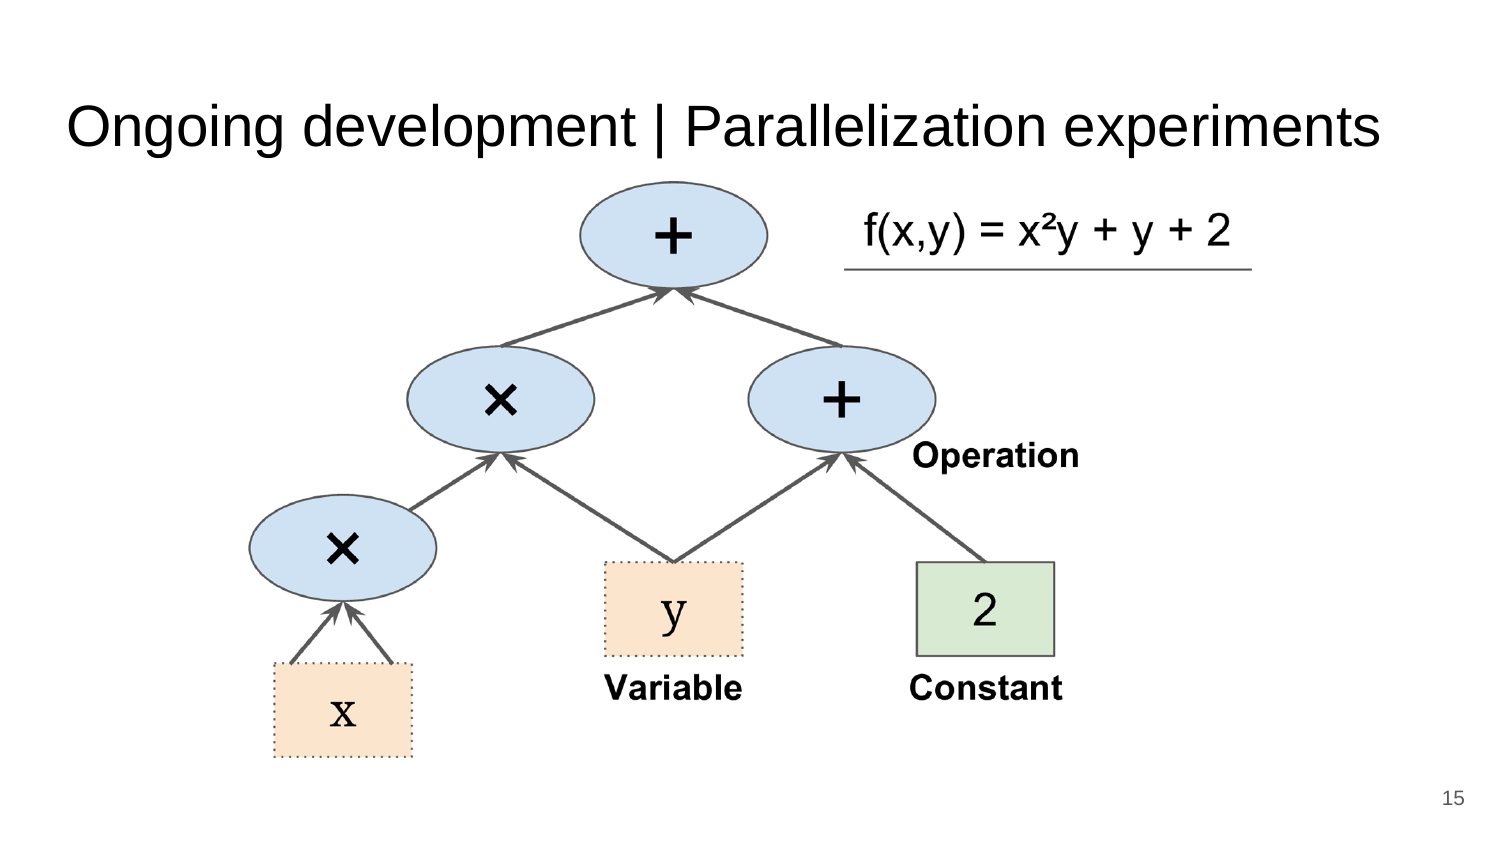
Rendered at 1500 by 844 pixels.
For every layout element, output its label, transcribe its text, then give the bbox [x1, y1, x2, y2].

slide_number <number> [1389, 764, 1480, 830]
title Ongoing development | Parallelization experiments [51, 72, 1449, 167]
picture [248, 181, 1252, 758]
